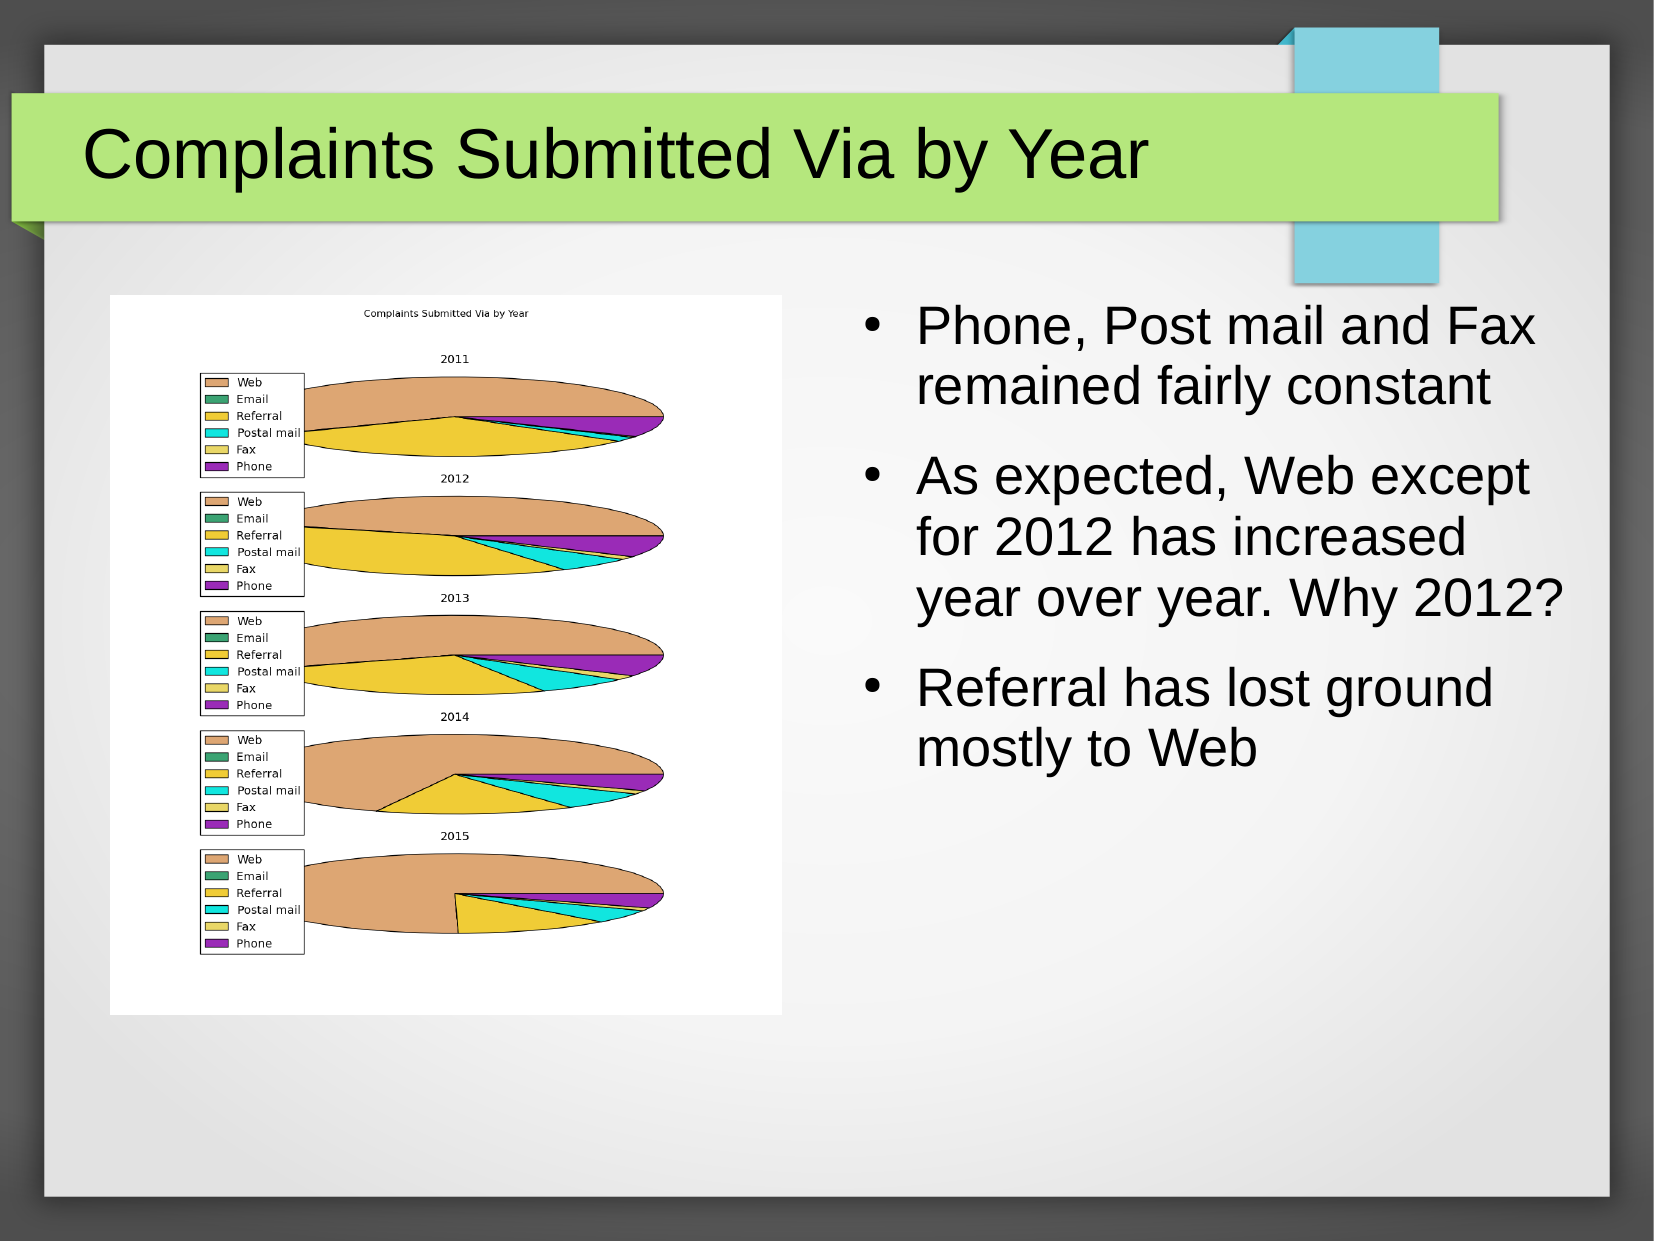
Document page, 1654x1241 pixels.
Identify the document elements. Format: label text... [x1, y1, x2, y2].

list Phone, Post mail and Fax remained fairly constant As expected, Web except for 2012 has increased year over year. Why 2012? Referral has lost ground mostly to Web [845, 295, 1572, 1015]
title Complaints Submitted Via by Year [82, 94, 1264, 213]
picture [0, 0, 1654, 1241]
